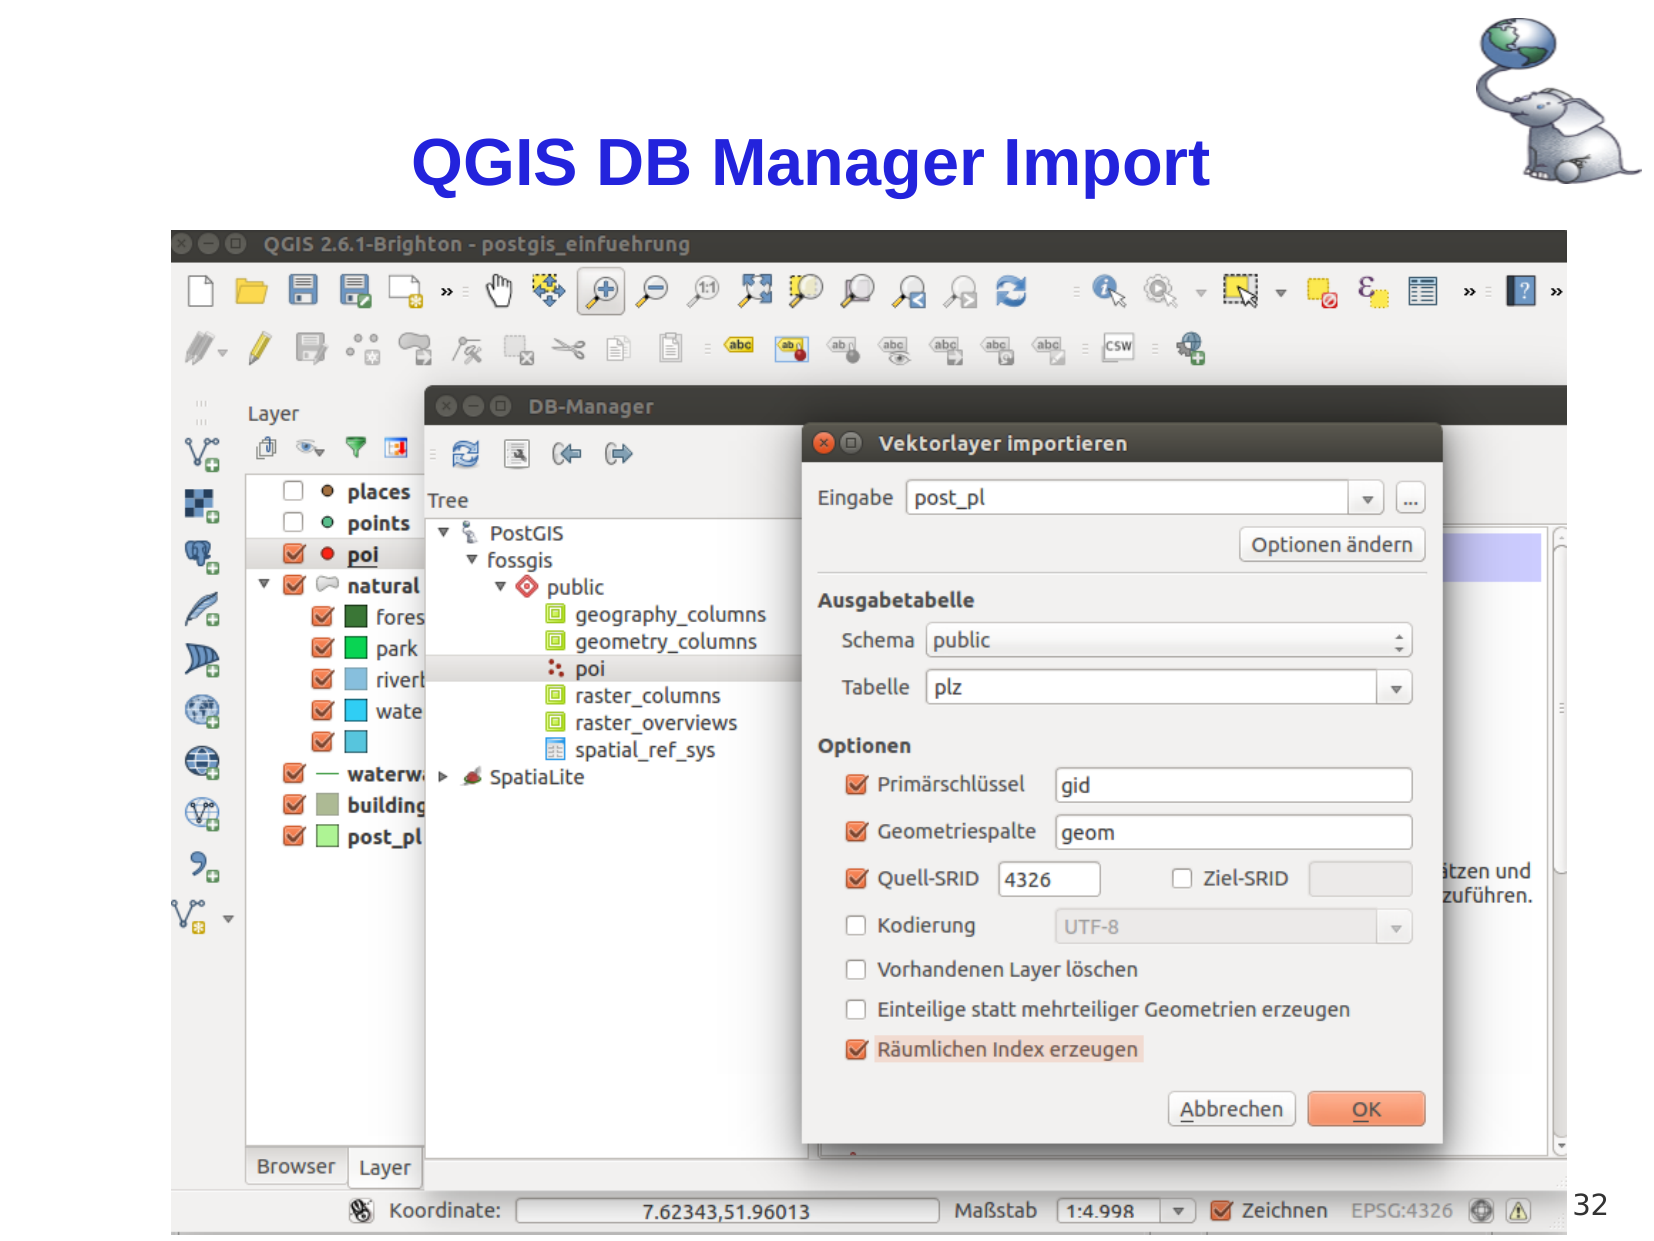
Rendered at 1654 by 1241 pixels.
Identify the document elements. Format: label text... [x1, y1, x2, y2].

picture [171, 230, 1567, 1235]
picture [1476, 18, 1642, 184]
title QGIS DB Manager Import [76, 88, 1565, 237]
